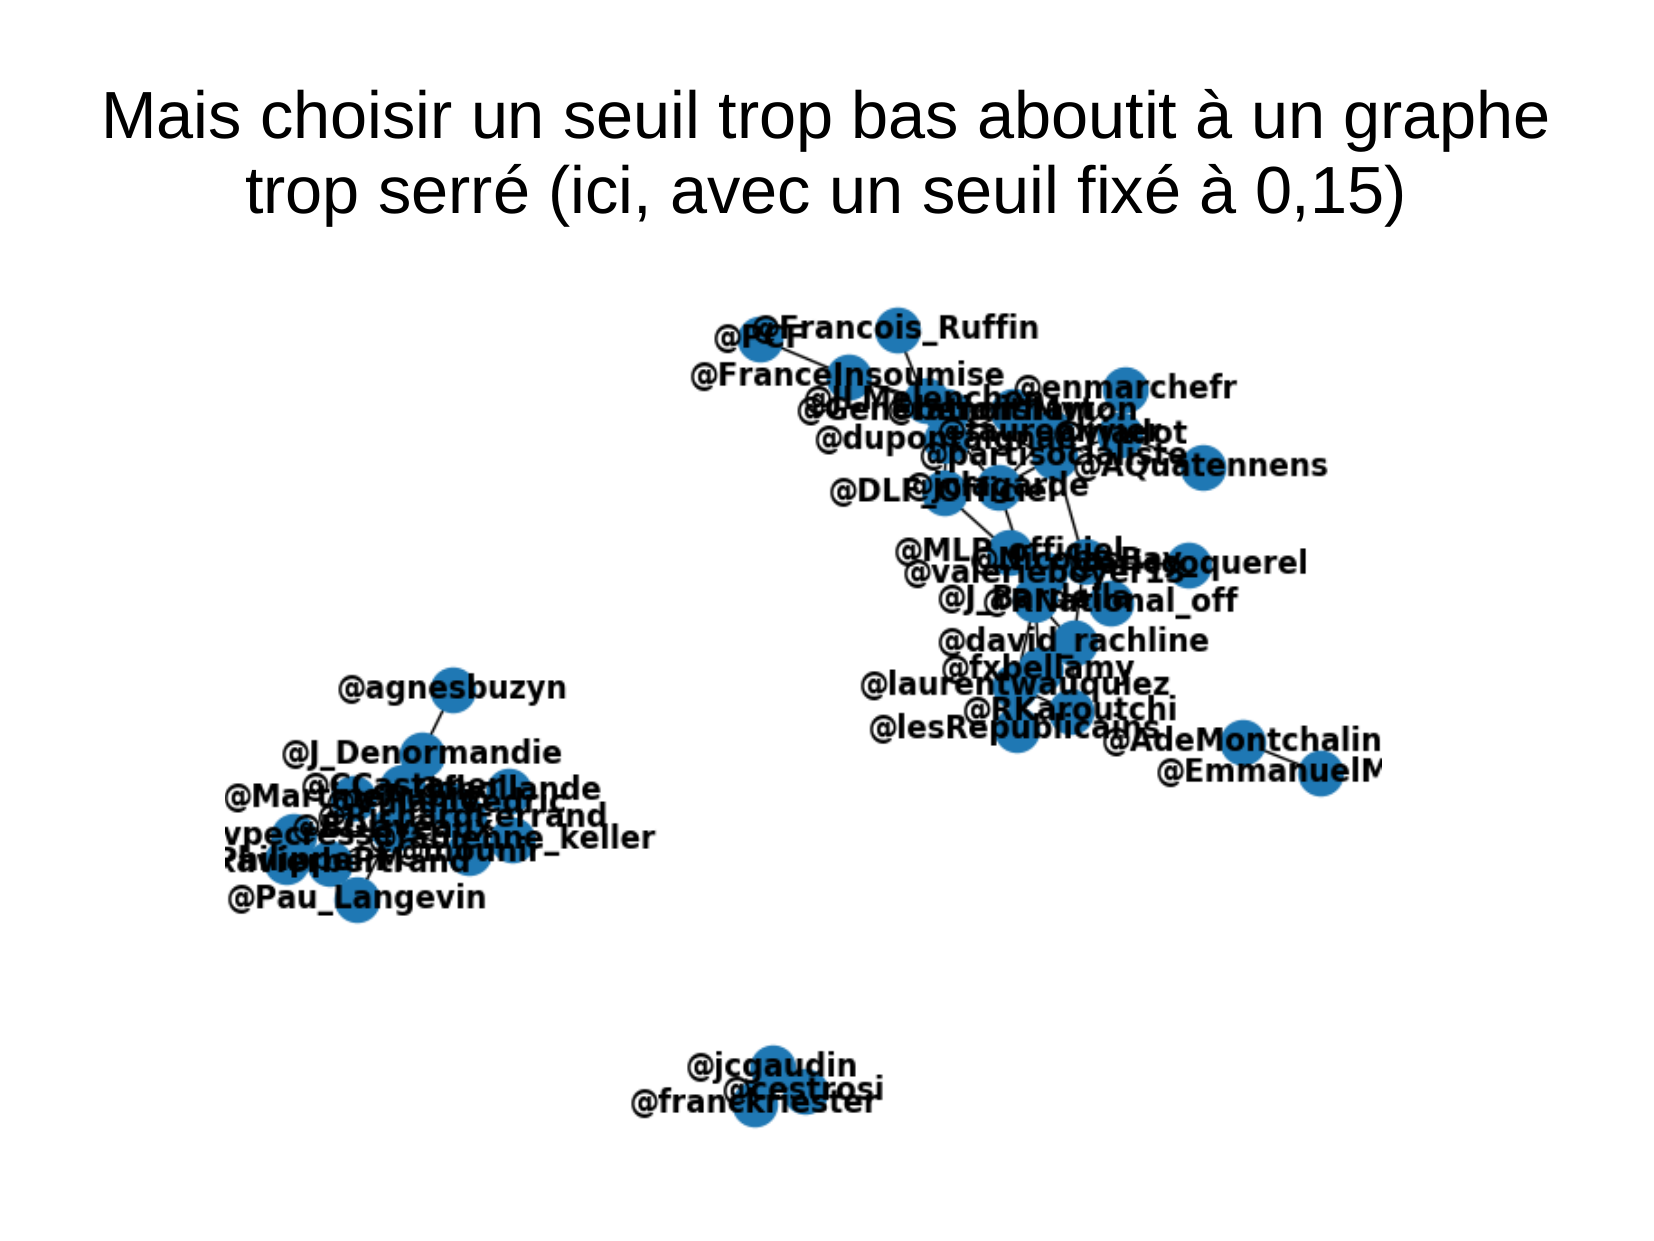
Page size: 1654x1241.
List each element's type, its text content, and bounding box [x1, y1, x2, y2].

picture [225, 283, 1382, 1151]
title Mais choisir un seuil trop bas aboutit à un graphe trop serré (ici, avec un seuil fixé à 0,15) [82, 49, 1571, 257]
